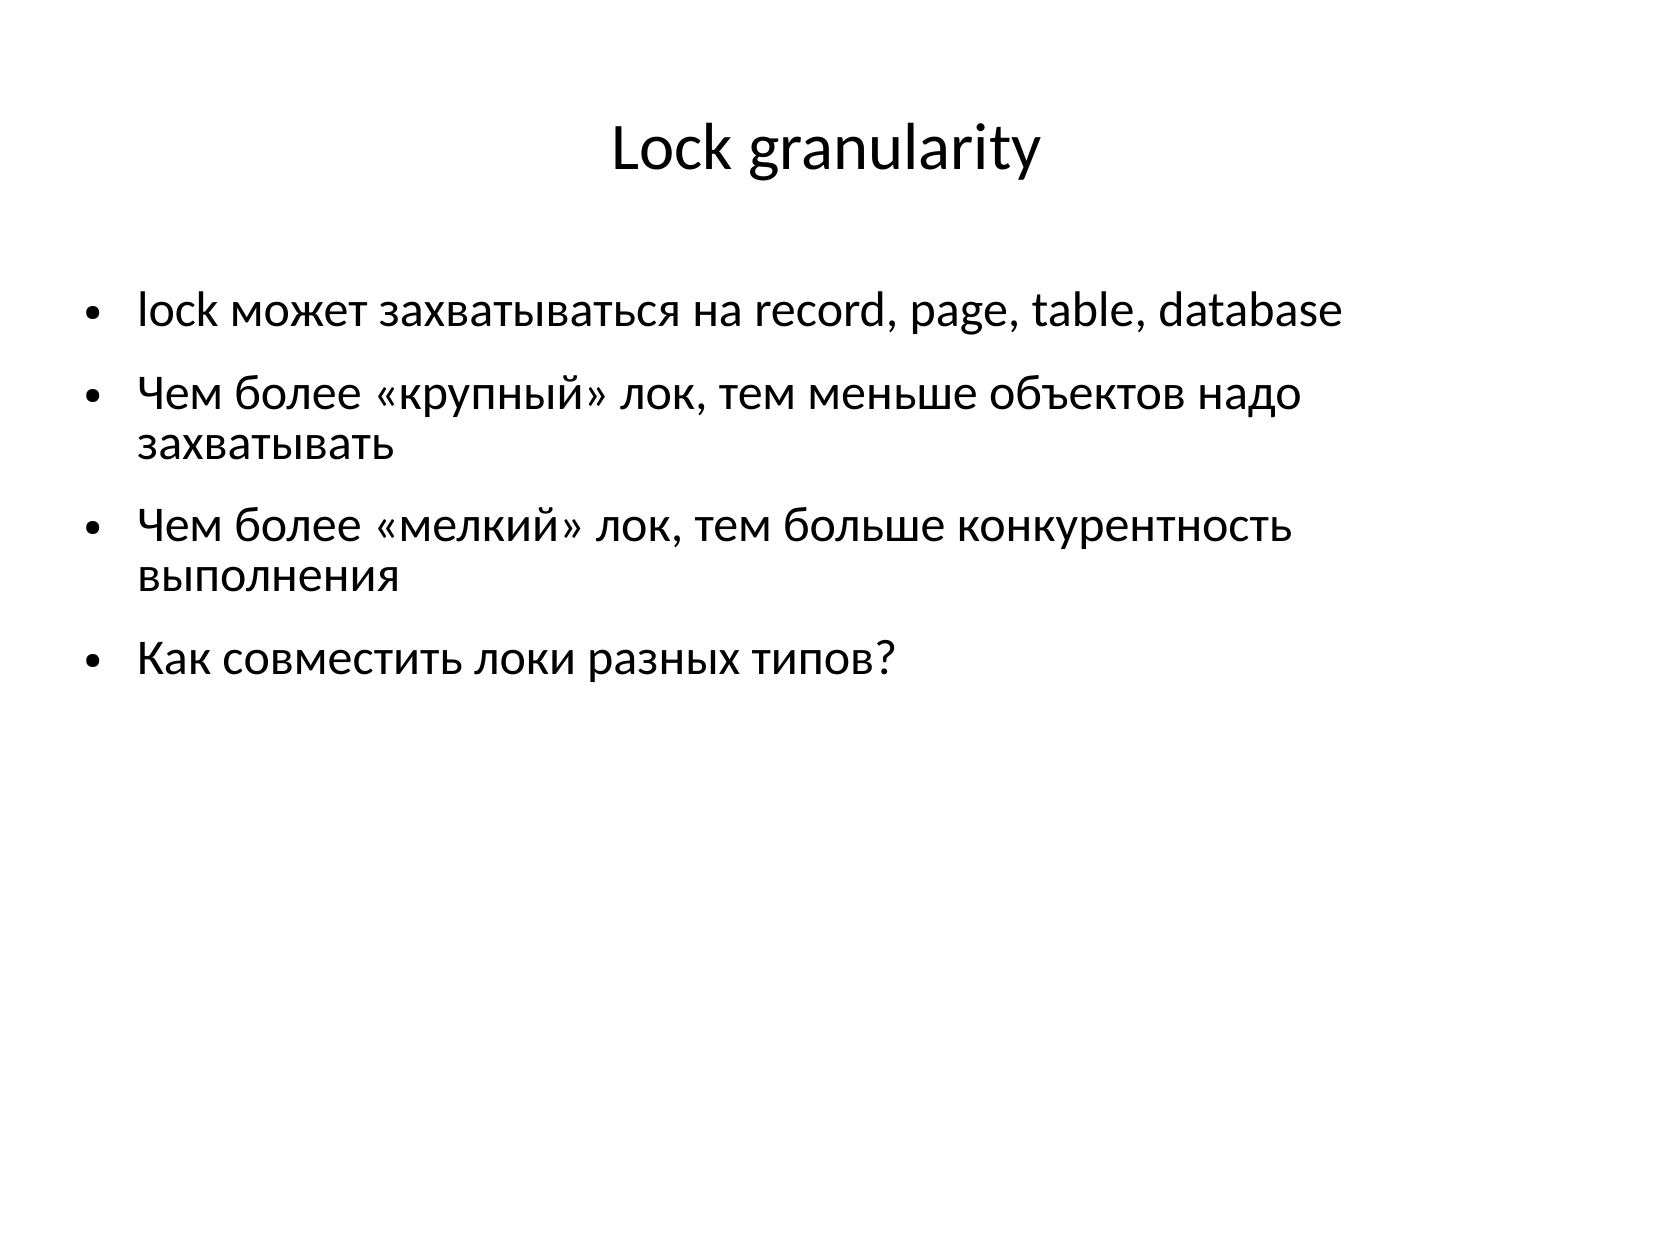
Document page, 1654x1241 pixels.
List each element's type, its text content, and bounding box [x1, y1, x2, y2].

title Lock granularity [82, 49, 1571, 257]
list lock может захватываться на record, page, table, database Чем более «крупный» лок, тем меньше объектов надо захватывать Чем более «мелкий» лок, тем больше конкурентность выполнения Как совместить локи разных типов? [66, 289, 1555, 1108]
